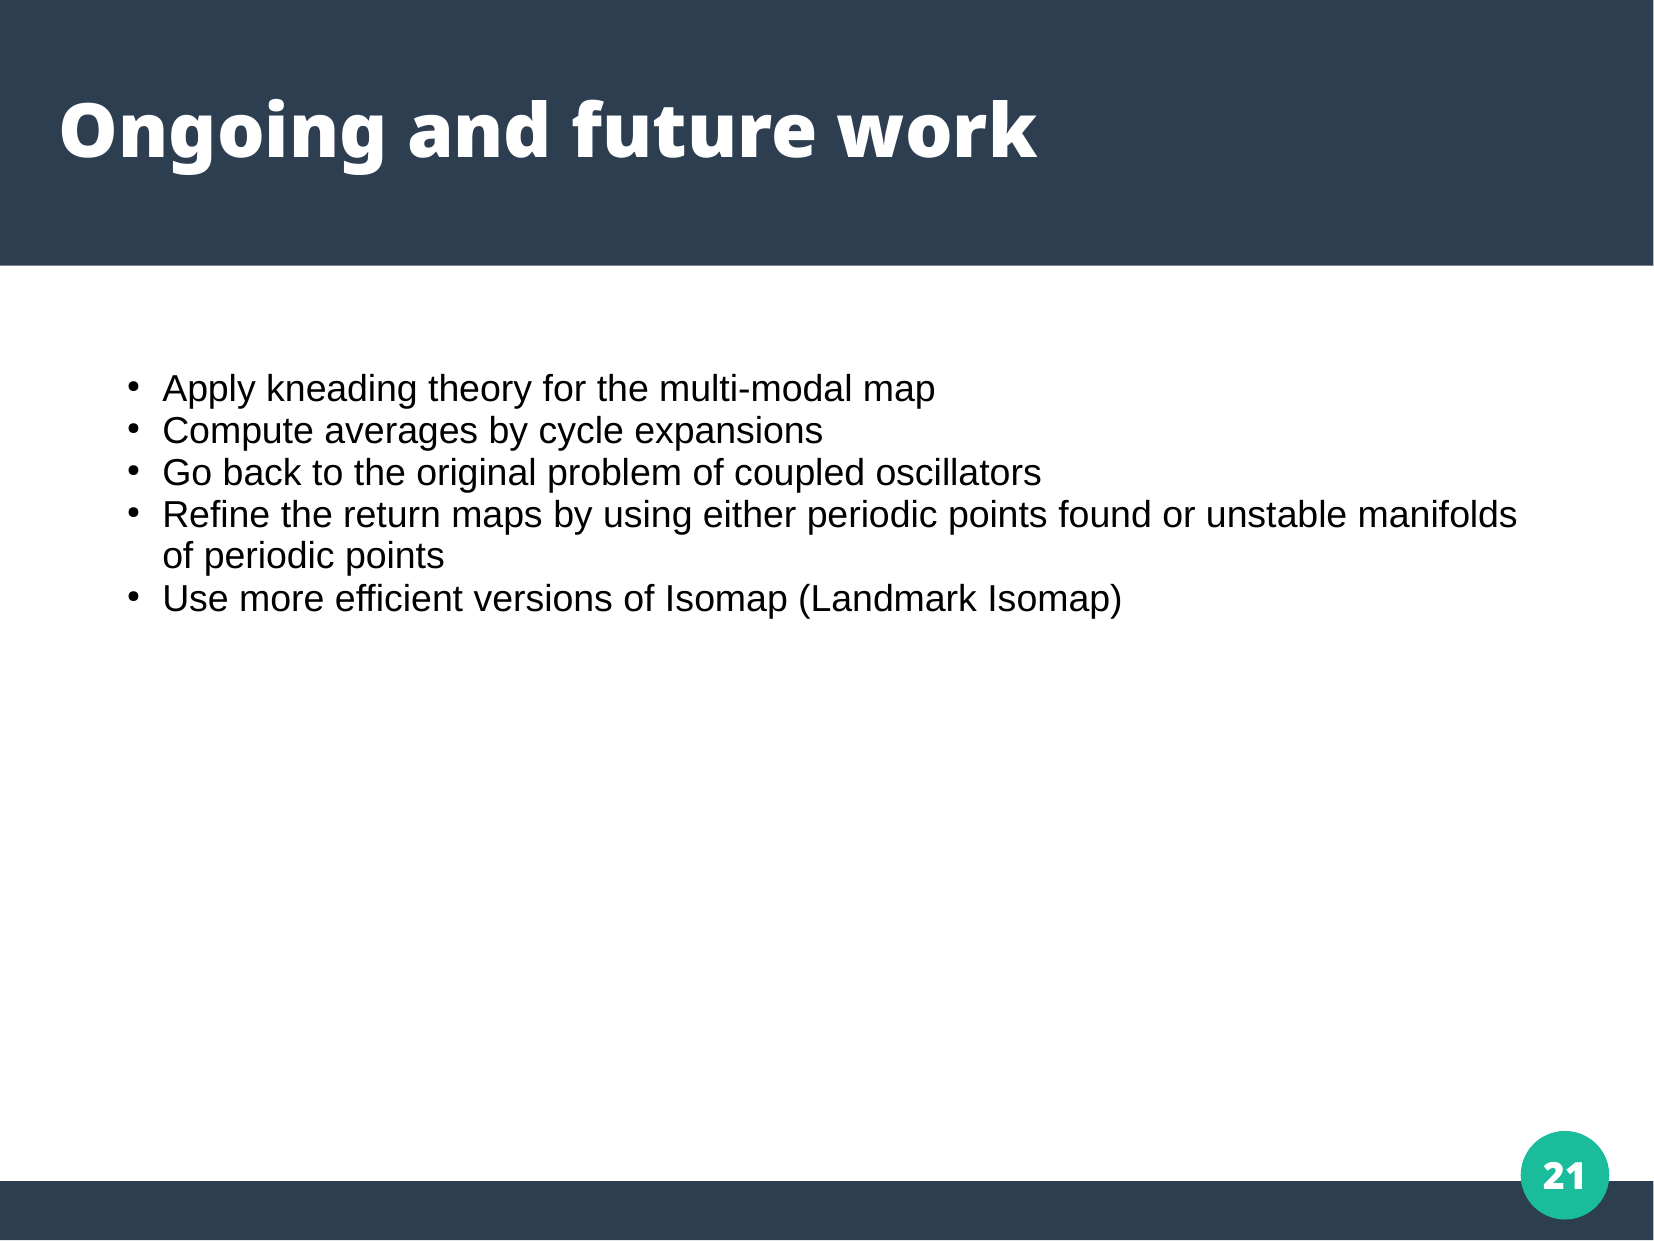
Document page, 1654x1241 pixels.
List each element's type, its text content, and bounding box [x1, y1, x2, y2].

title Ongoing and future work [59, 49, 1595, 207]
text_box Apply kneading theory for the multi-modal map Compute averages by cycle expansions Go back to the original problem of coupled oscillators Refine the return maps by using either periodic points found or unstable manifolds of periodic points Use more efficient versions of Isomap (Landmark Isomap) [112, 359, 1534, 669]
